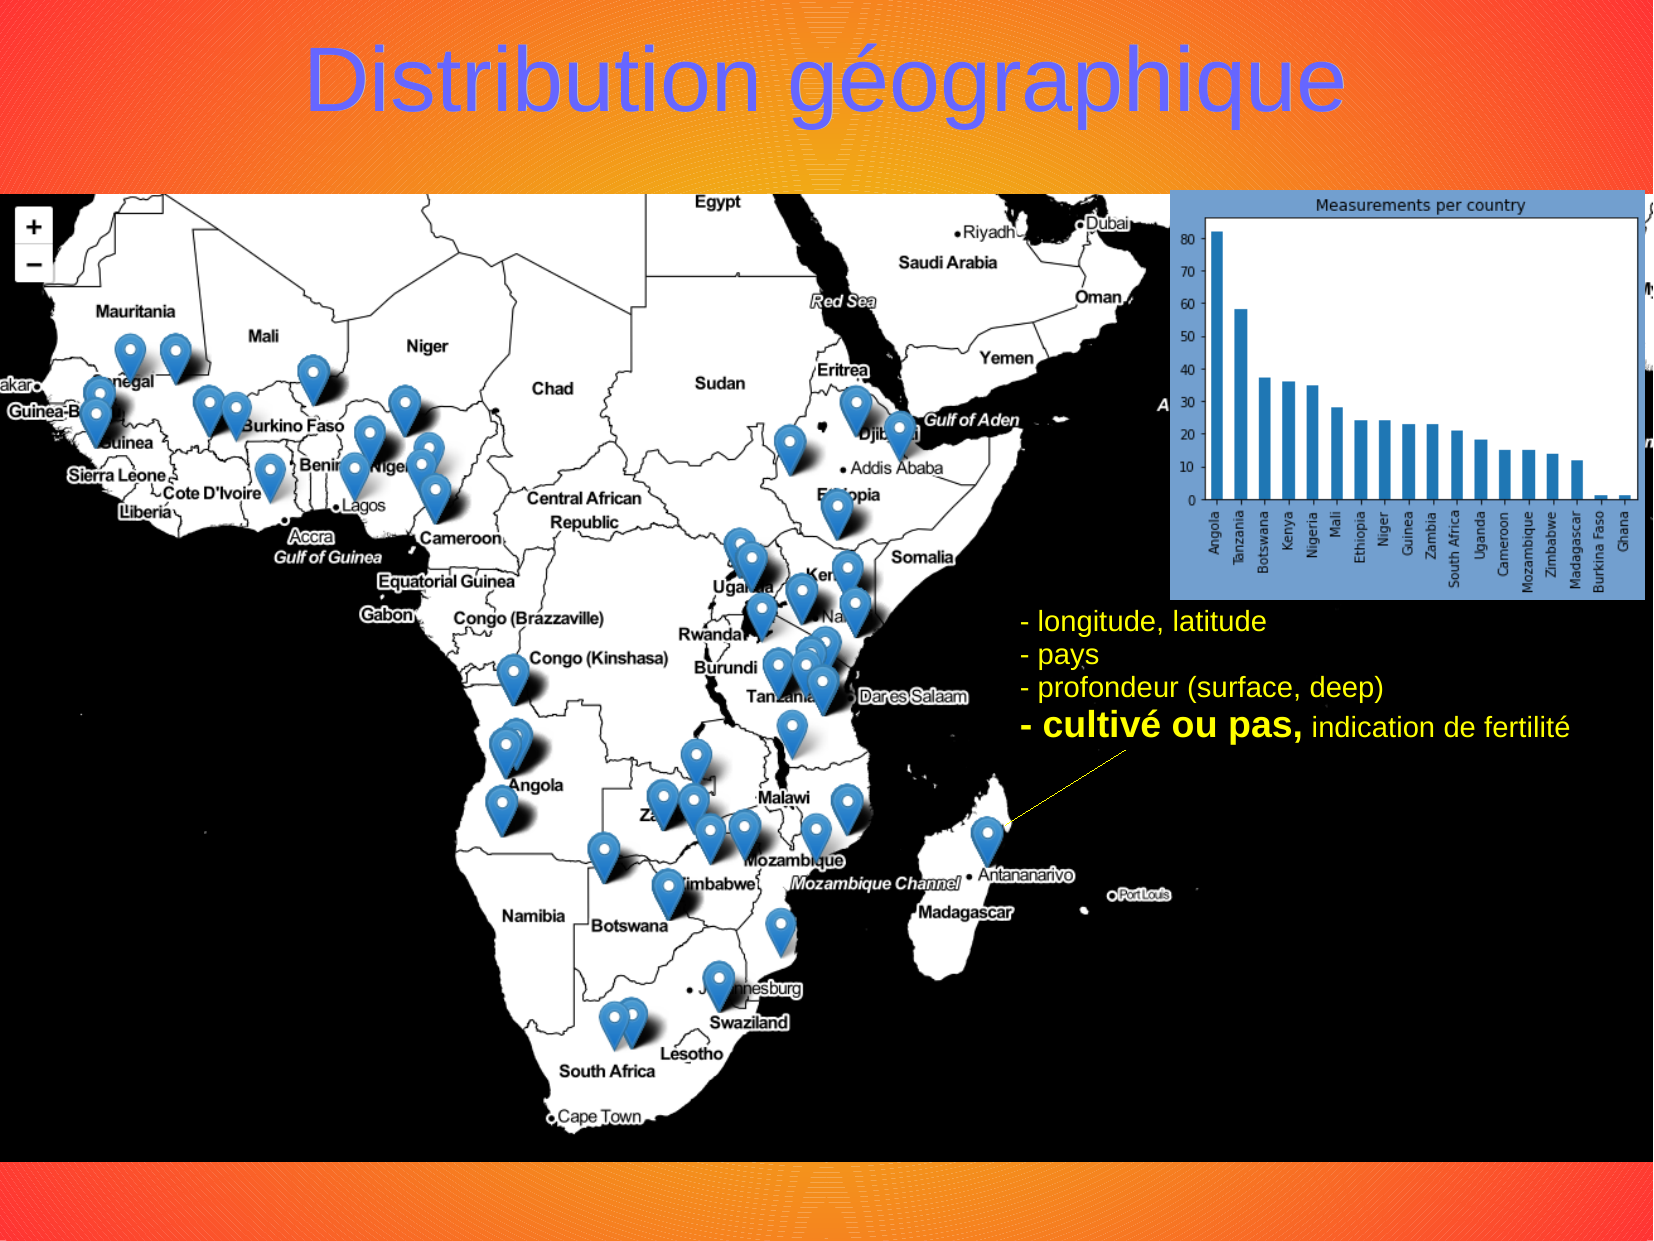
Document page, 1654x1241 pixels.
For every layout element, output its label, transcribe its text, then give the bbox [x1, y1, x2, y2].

title Distribution géographique [82, 14, 1571, 145]
text_box - longitude, latitude - pays - profondeur (surface, deep) - cultivé ou pas, indication de fertilité [1005, 597, 1636, 796]
picture [0, 189, 1653, 1163]
